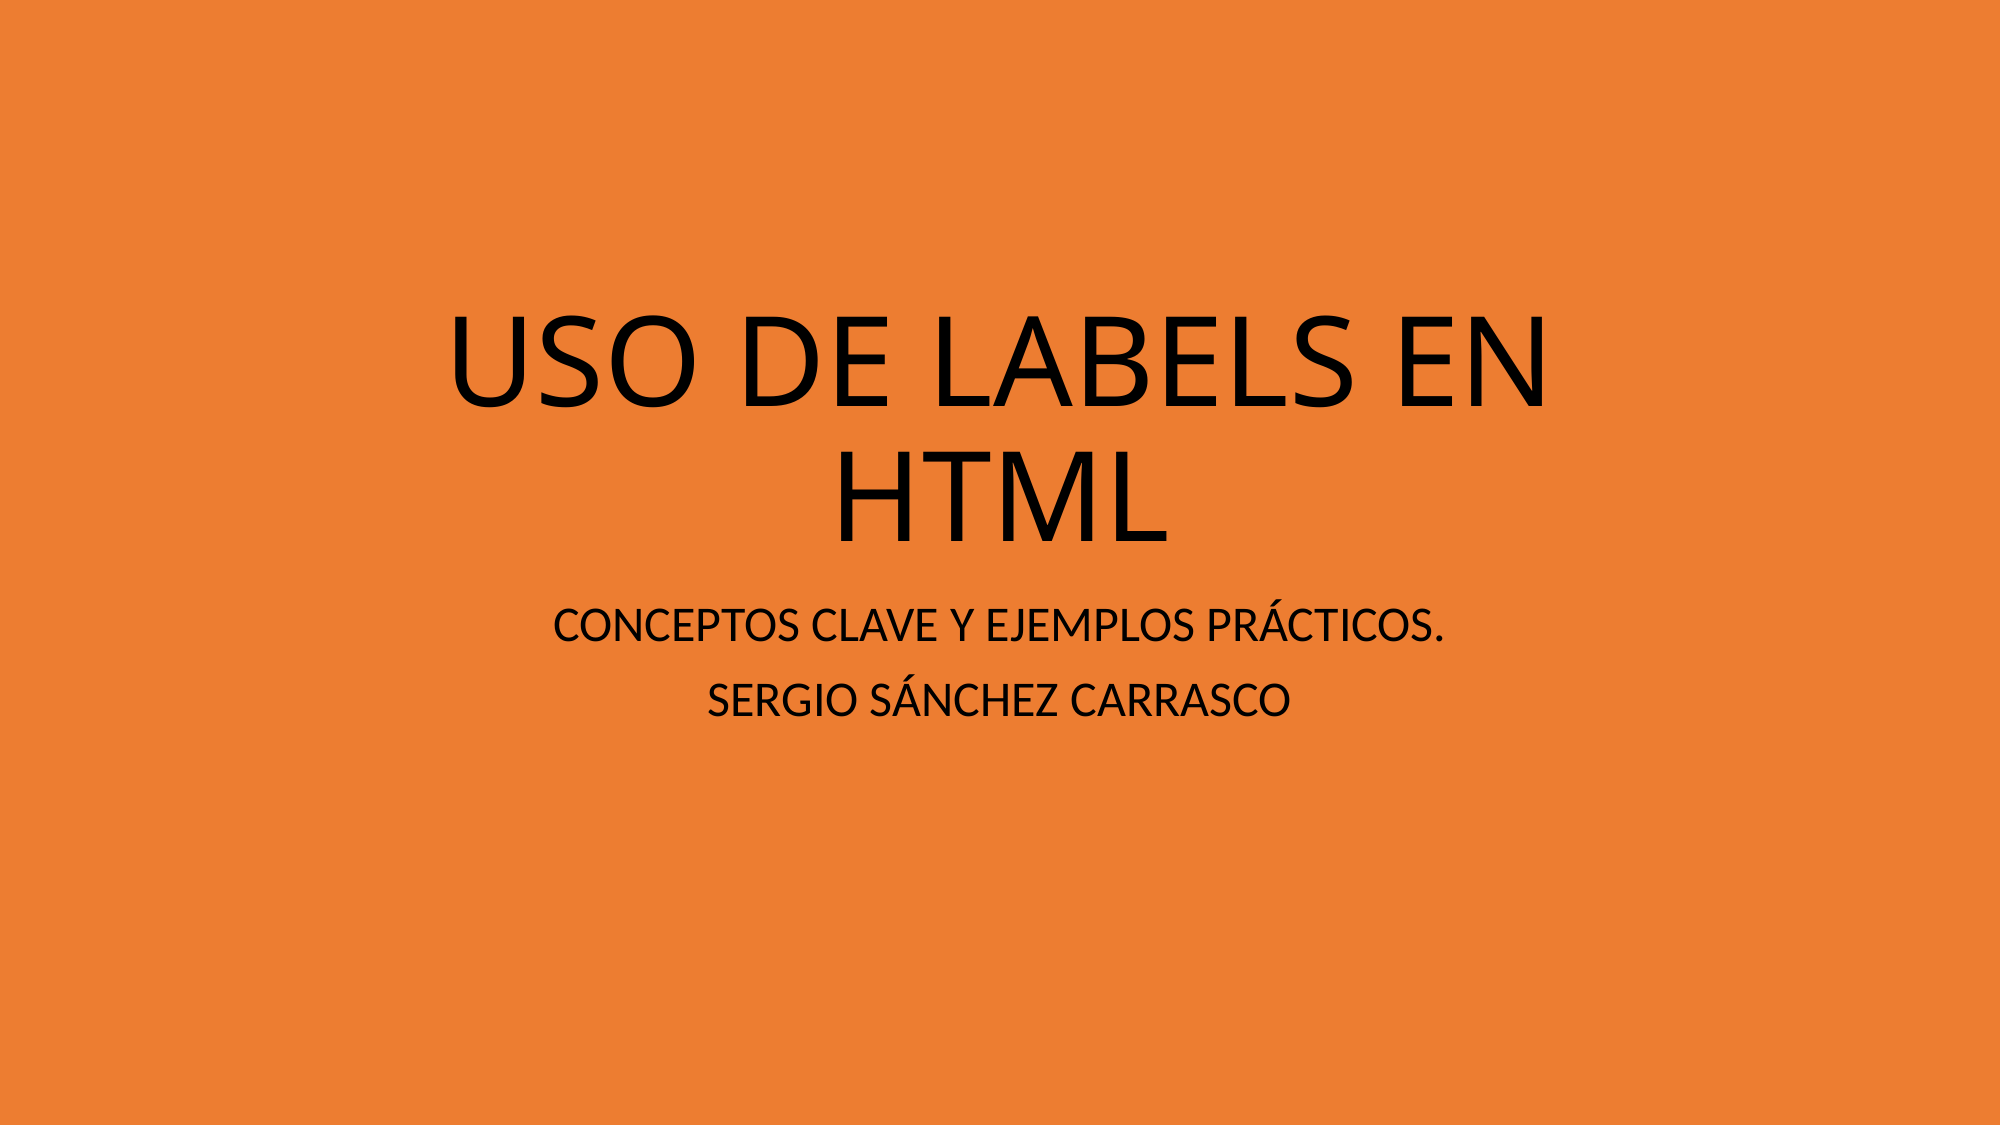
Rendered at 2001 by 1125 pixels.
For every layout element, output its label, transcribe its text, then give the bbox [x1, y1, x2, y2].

title USO DE LABELS EN HTML [249, 184, 1750, 576]
subtitle CONCEPTOS CLAVE Y EJEMPLOS PRÁCTICOS. SERGIO SÁNCHEZ CARRASCO [249, 590, 1750, 863]
